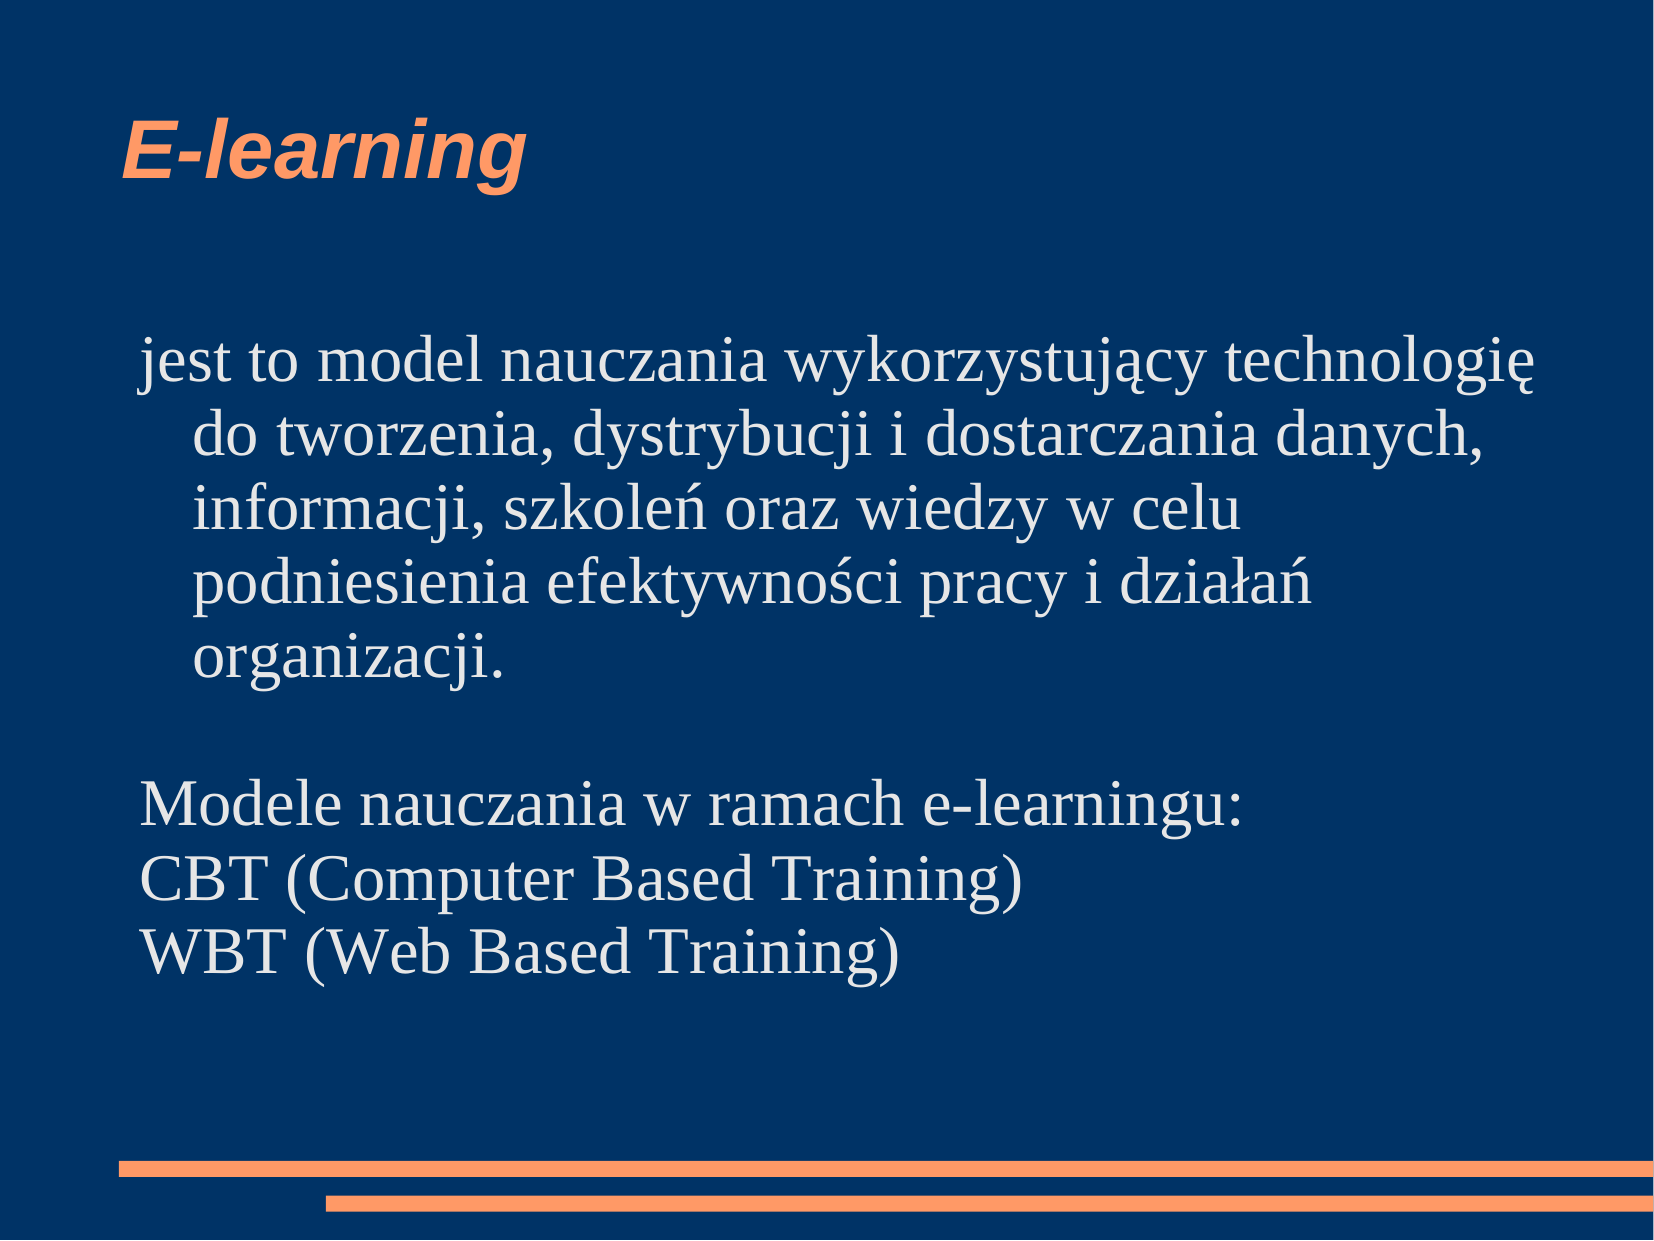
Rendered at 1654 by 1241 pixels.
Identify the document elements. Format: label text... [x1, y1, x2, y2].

title E-learning [121, 46, 1534, 254]
list jest to model nauczania wykorzystujący technologię do tworzenia, dystrybucji i dostarczania danych, informacji, szkoleń oraz wiedzy w celu podniesienia efektywności pracy i działań organizacji. Modele nauczania w ramach e-learningu: CBT (Computer Based Training) WBT (Web Based Training) [121, 322, 1561, 1133]
